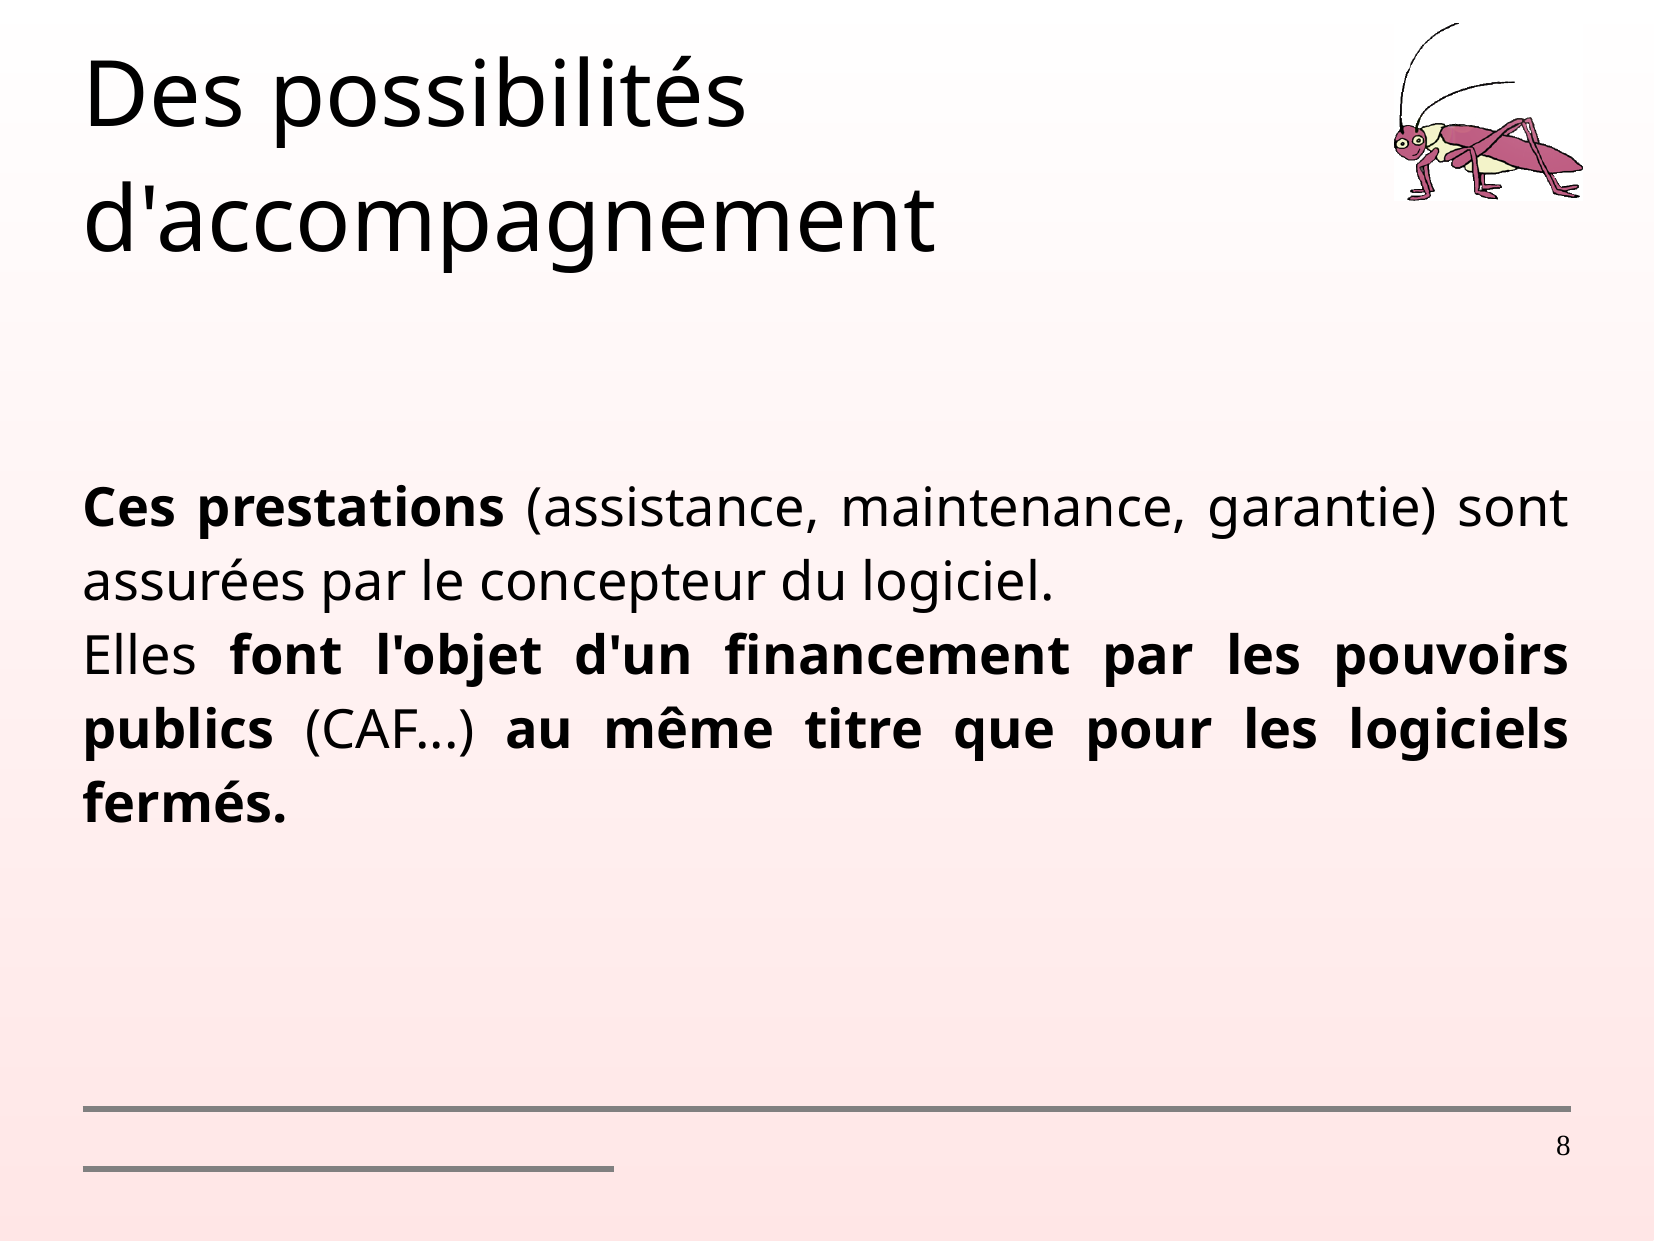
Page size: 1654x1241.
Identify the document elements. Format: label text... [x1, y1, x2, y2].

picture [1394, 23, 1583, 201]
title Des possibilités d'accompagnement [82, 49, 1571, 246]
subtitle Ces prestations (assistance, maintenance, garantie) sont assurées par le concepteur du logiciel. Elles font l'objet d'un financement par les pouvoirs publics (CAF...) au même titre que pour les logiciels fermés. [82, 246, 1571, 1066]
